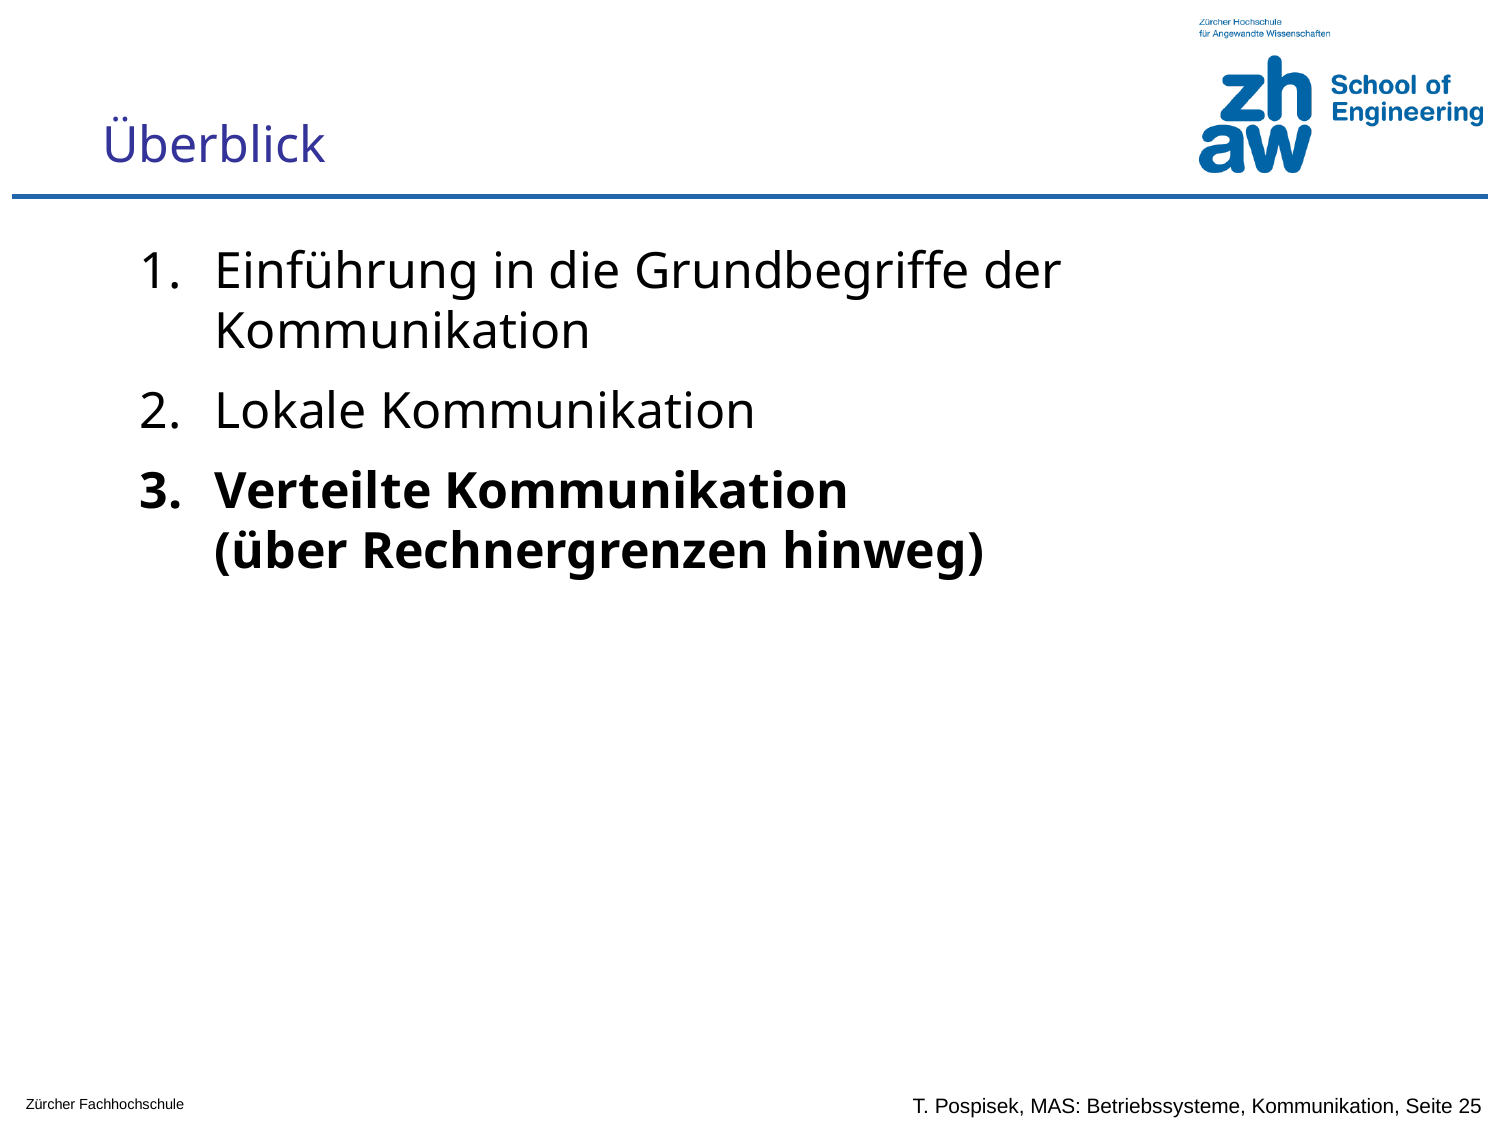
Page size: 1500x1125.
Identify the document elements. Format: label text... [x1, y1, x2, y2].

text_box Einführung in die Grundbegriffe der Kommunikation Lokale Kommunikation Verteilte Kommunikation (über Rechnergrenzen hinweg) [124, 231, 1338, 669]
picture [1199, 19, 1483, 173]
title Überblick [87, 42, 1366, 181]
